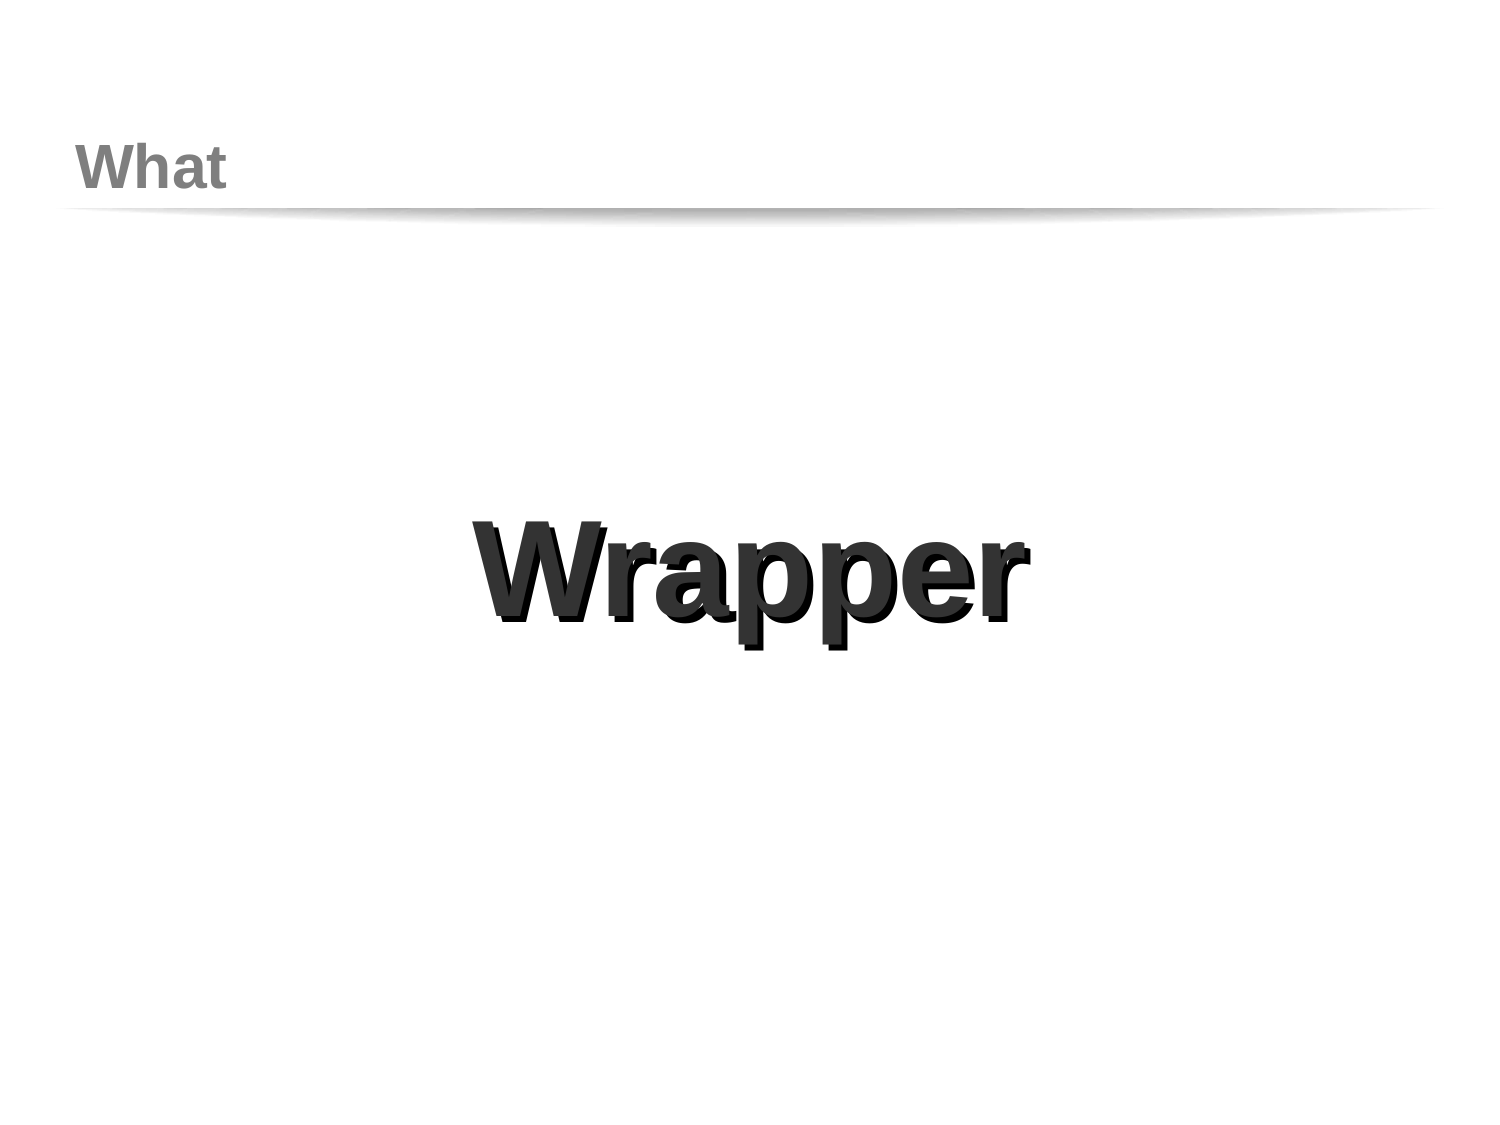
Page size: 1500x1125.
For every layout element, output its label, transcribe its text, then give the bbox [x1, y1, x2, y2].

title What [75, 71, 1426, 203]
text_box Wrapper [75, 479, 1426, 646]
